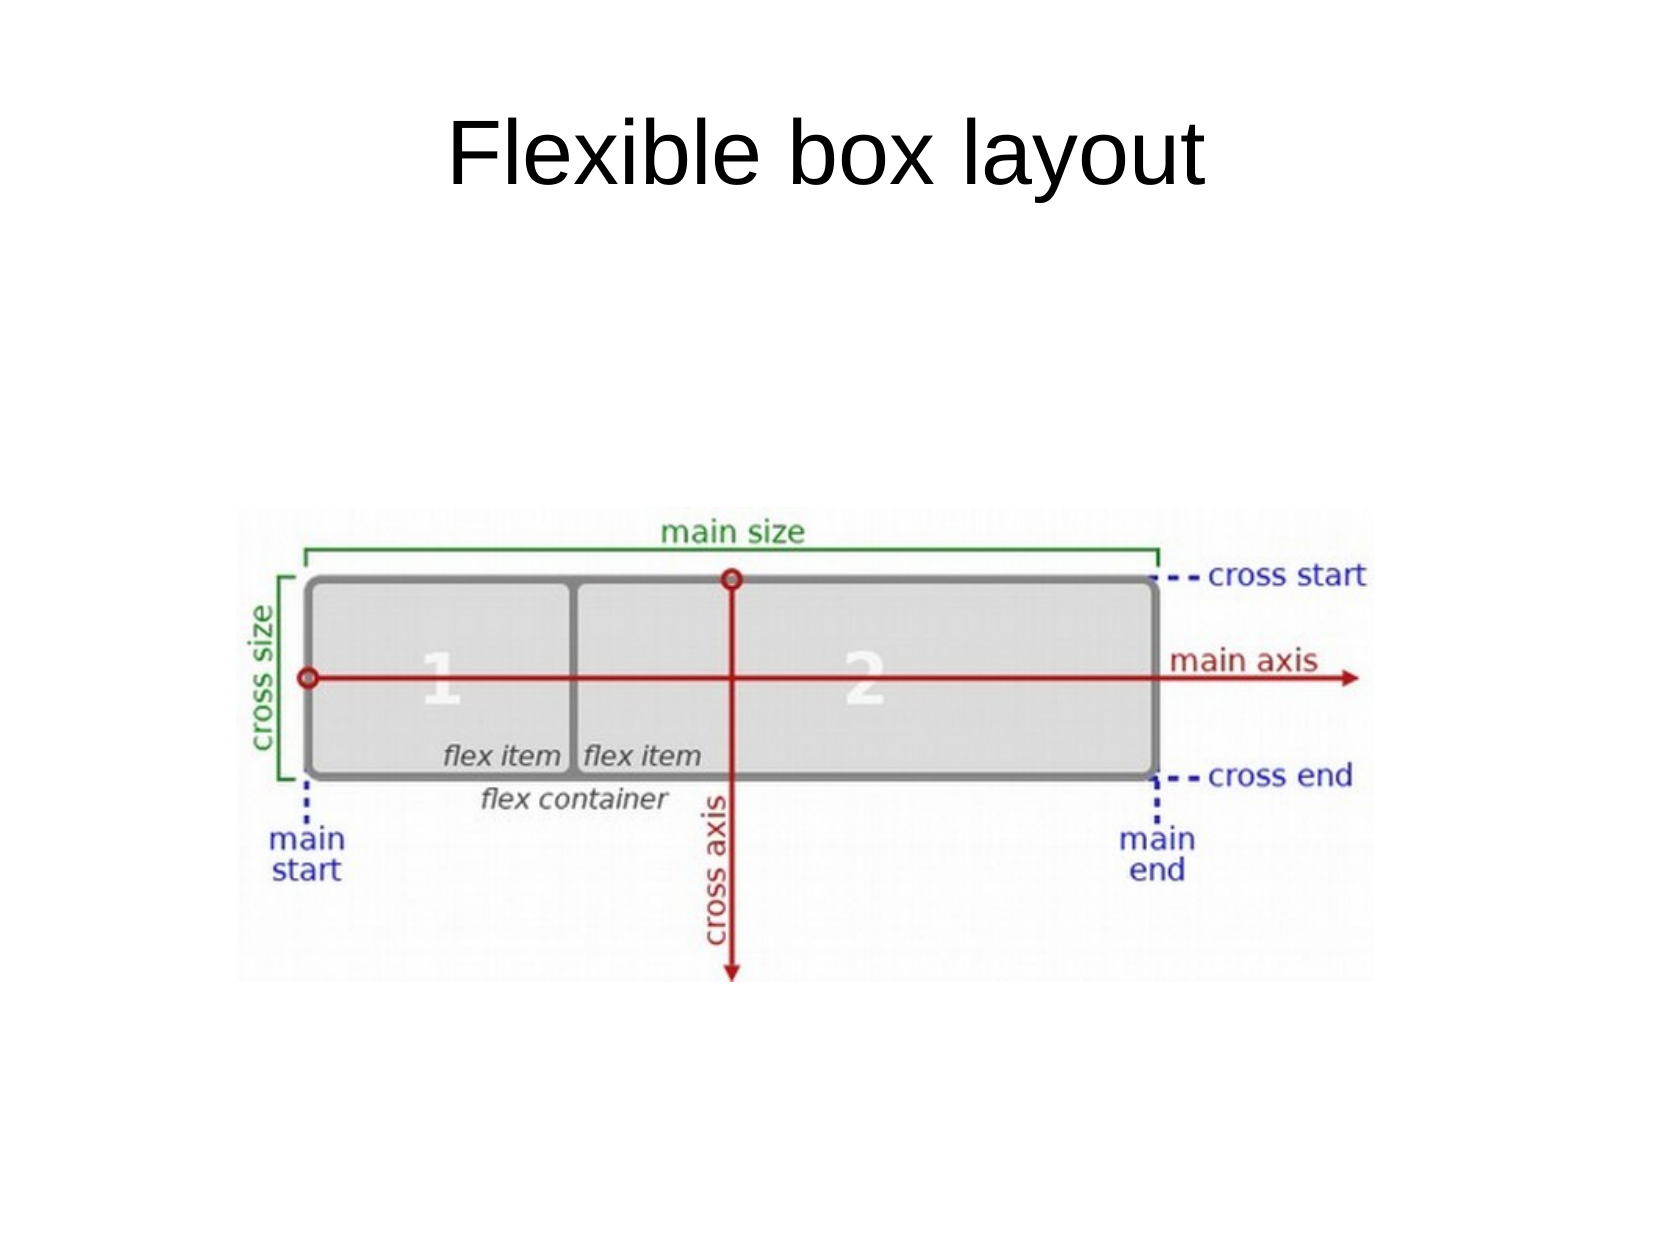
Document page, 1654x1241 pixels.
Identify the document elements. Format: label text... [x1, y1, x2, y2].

picture [236, 507, 1374, 982]
title Flexible box layout [82, 49, 1571, 257]
